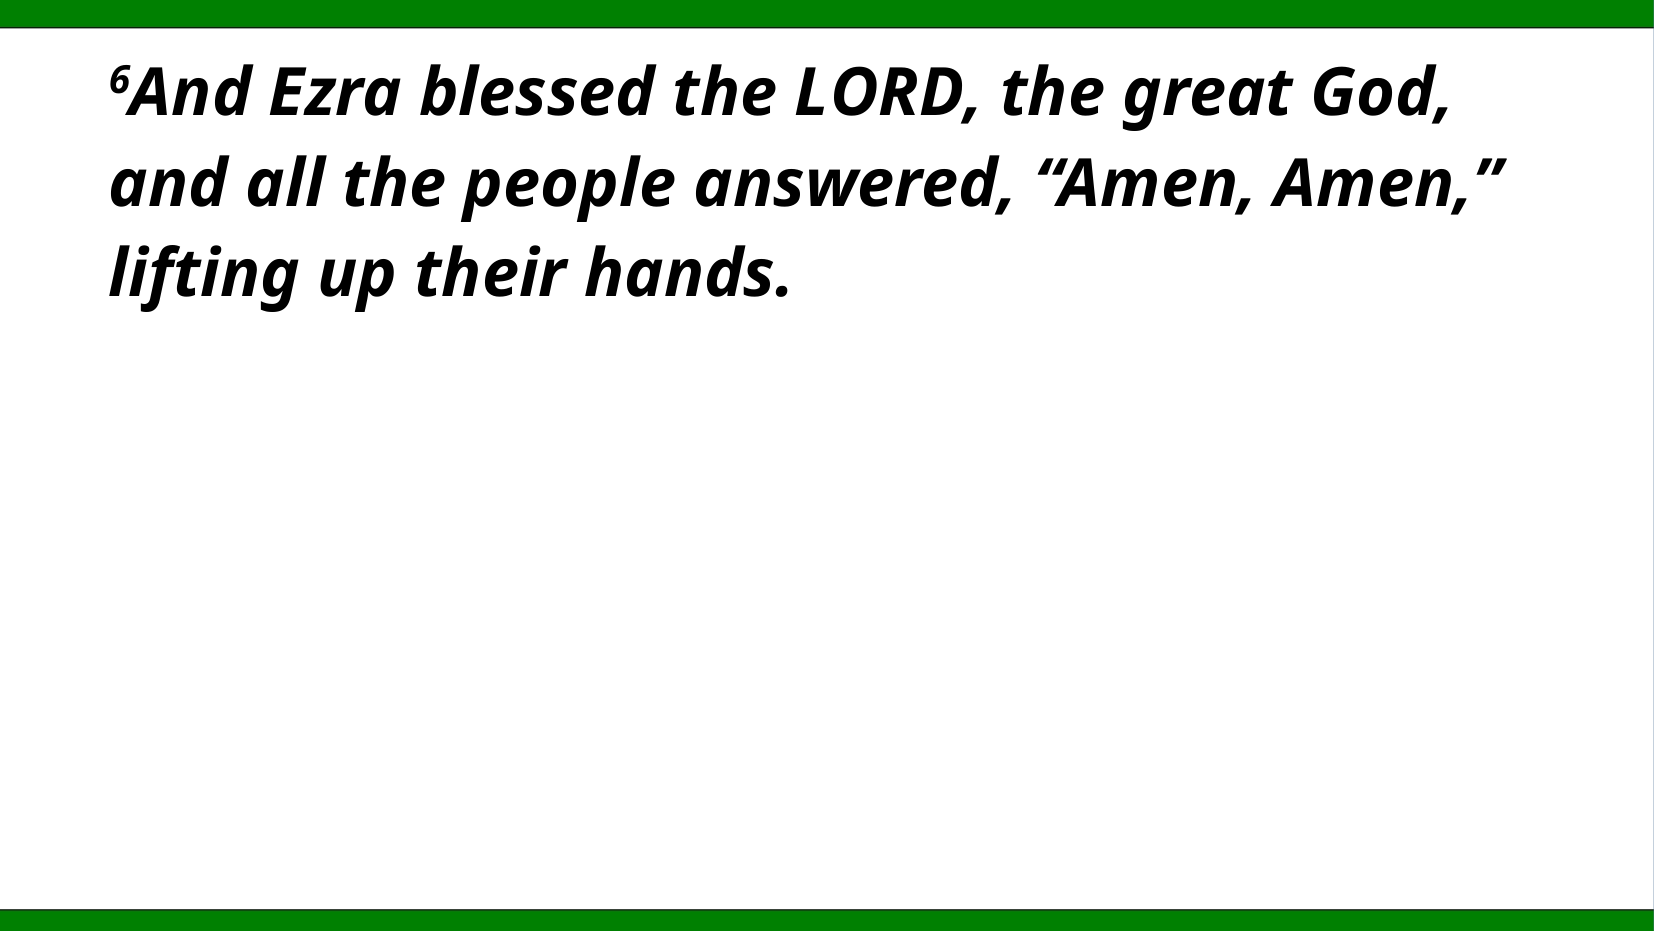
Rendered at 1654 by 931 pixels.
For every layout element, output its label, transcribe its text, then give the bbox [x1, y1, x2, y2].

picture [0, 0, 1654, 931]
text_box 6And Ezra blessed the LORD, the great God, and all the people answered, “Amen, Amen,” lifting up their hands. [93, 36, 1564, 318]
